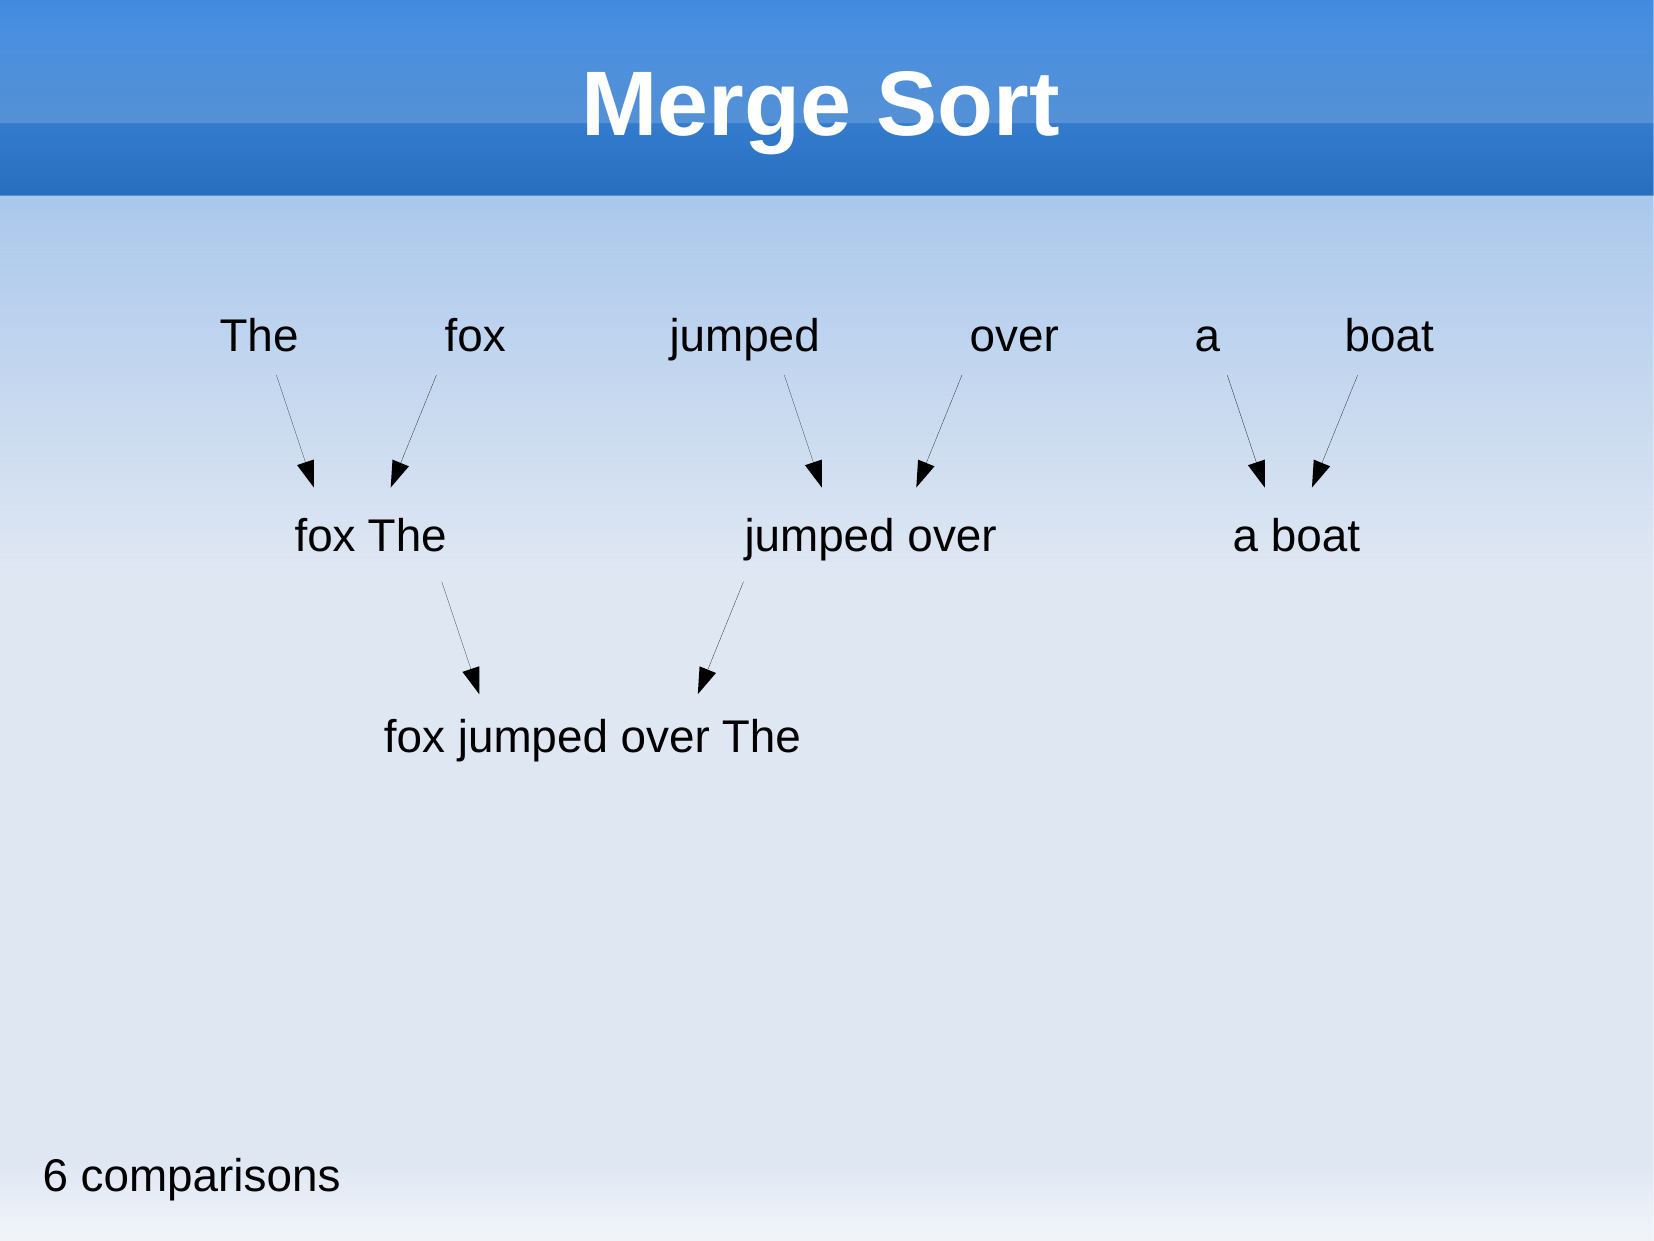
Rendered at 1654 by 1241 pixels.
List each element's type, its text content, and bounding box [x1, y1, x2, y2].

picture [0, 0, 1654, 1241]
text_box The fox jumped over a boat [204, 302, 1449, 369]
text_box fox jumped over The [204, 703, 1011, 770]
text_box fox The jumped over a boat [204, 502, 1376, 569]
title Merge Sort [76, 7, 1565, 200]
text_box 6 comparisons [27, 1142, 356, 1209]
